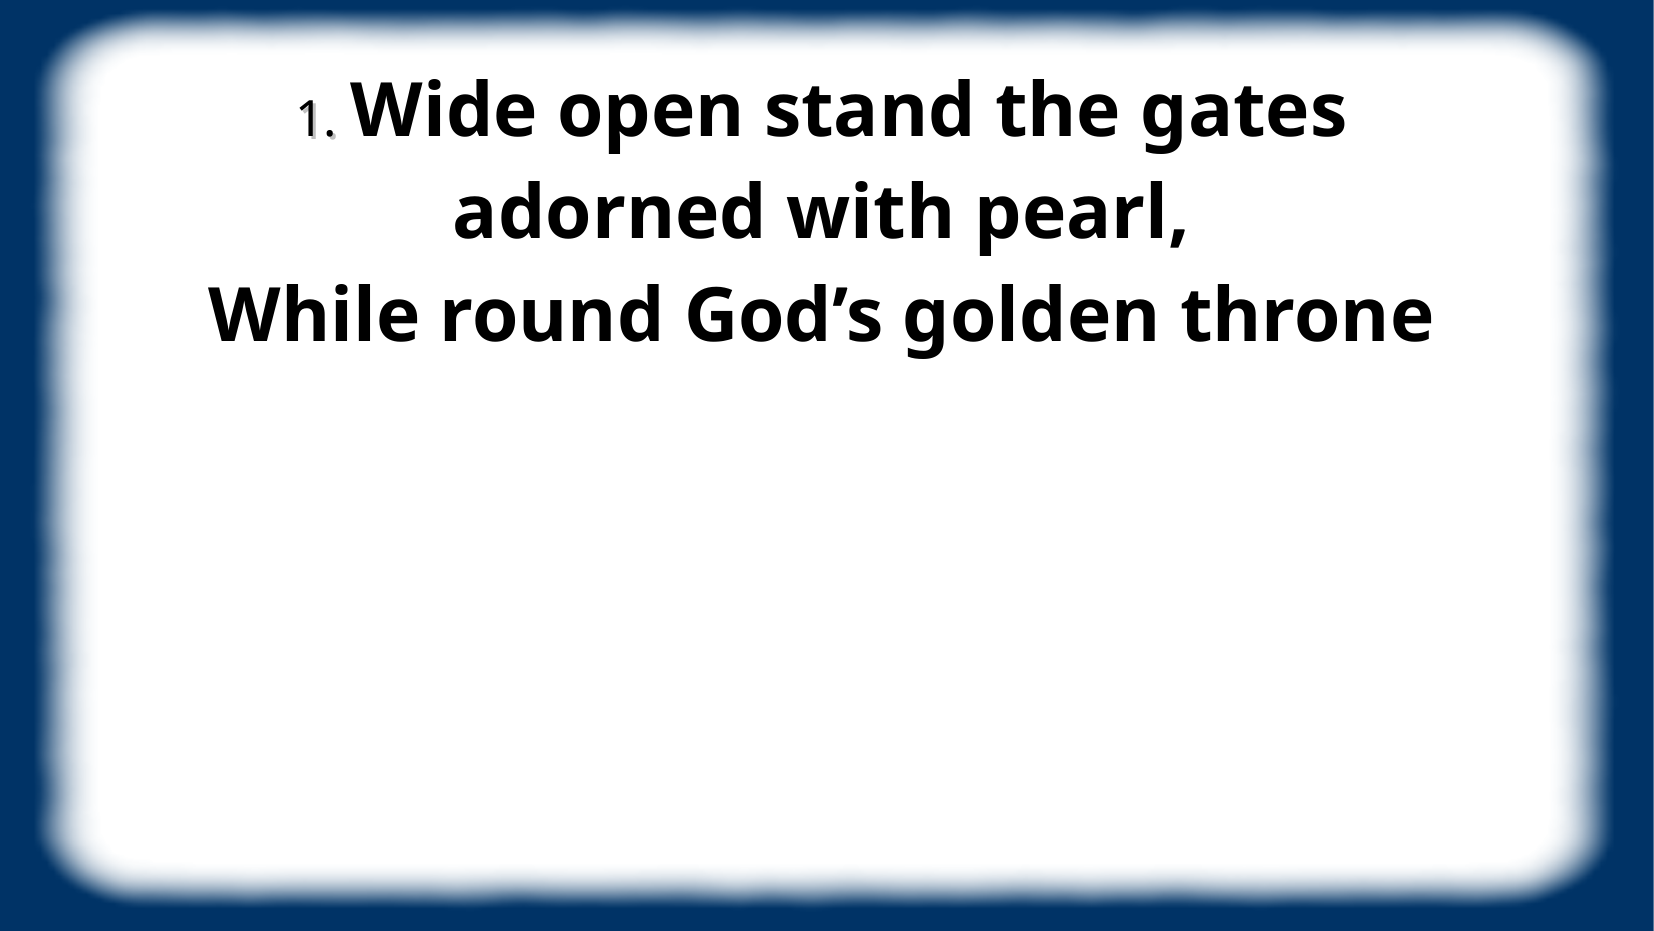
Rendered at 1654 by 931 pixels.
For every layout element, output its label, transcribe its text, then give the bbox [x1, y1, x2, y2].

picture [0, 0, 1654, 931]
text_box 1. Wide open stand the gates adorned with pearl, While round God’s golden throne [101, 48, 1542, 419]
